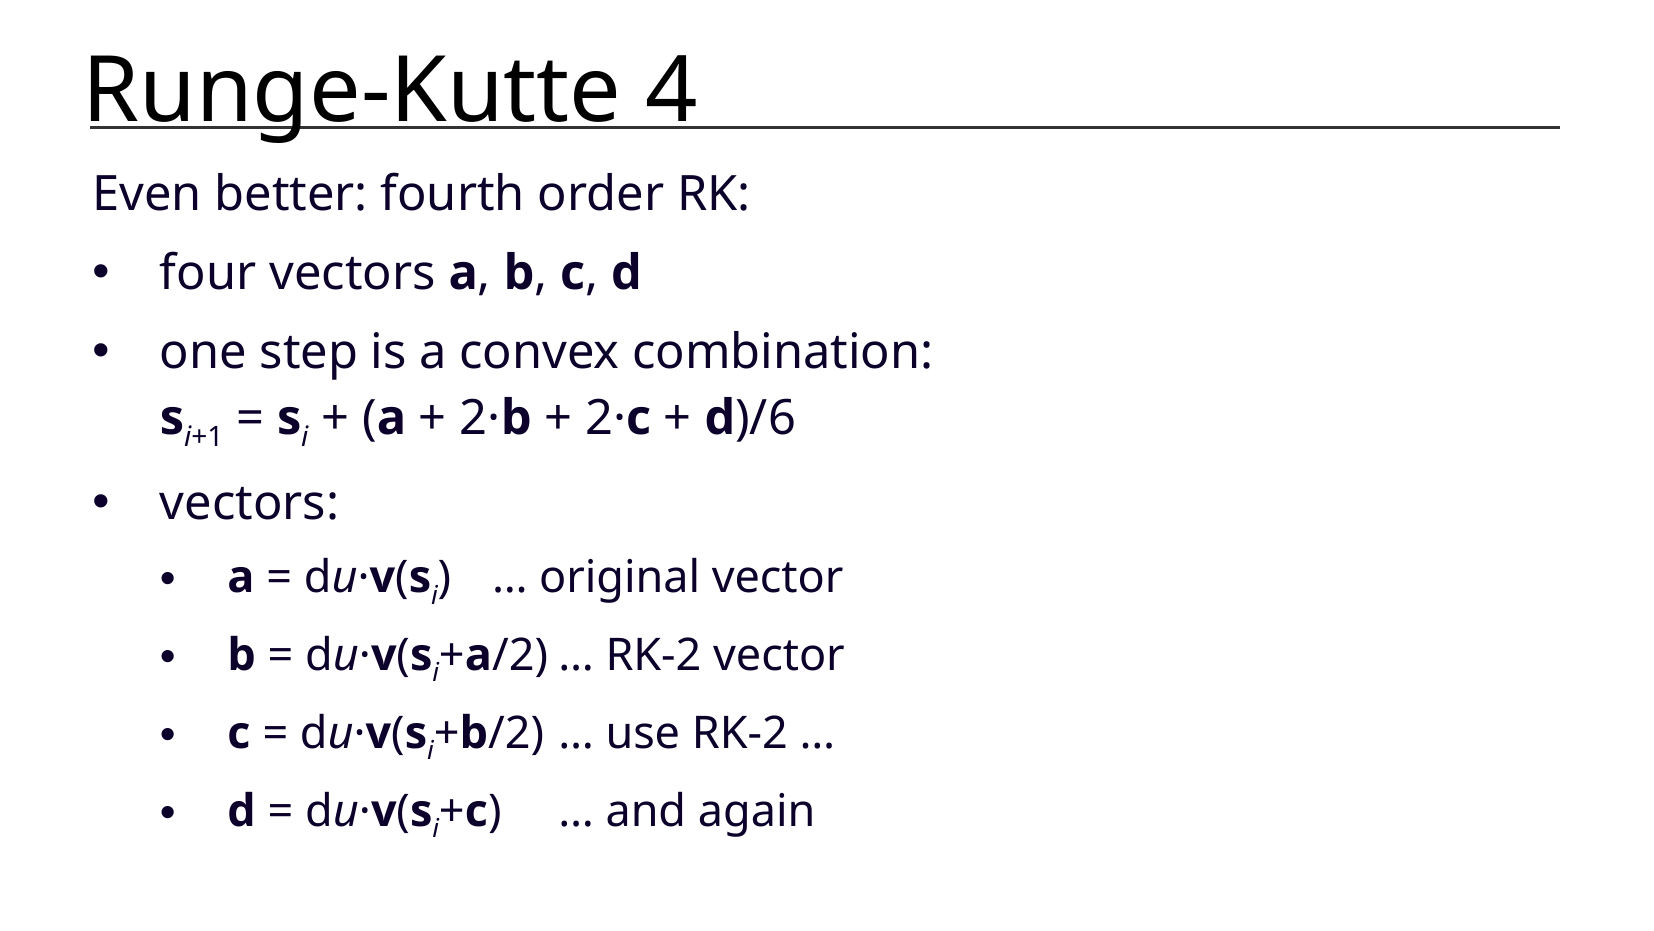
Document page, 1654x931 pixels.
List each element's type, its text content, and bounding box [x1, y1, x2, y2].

title Runge-Kutte 4 [82, 32, 1571, 140]
list Even better: fourth order RK: four vectors a, b, c, d one step is a convex combination: si+1 = si + (a + 2·b + 2·c + d)/6 vectors: a = du·v(si) … original vector b = du·v(si+a/2) … RK-2 vector c = du·v(si+b/2) … use RK-2 … d = du·v(si+c) … and again [76, 150, 1583, 858]
